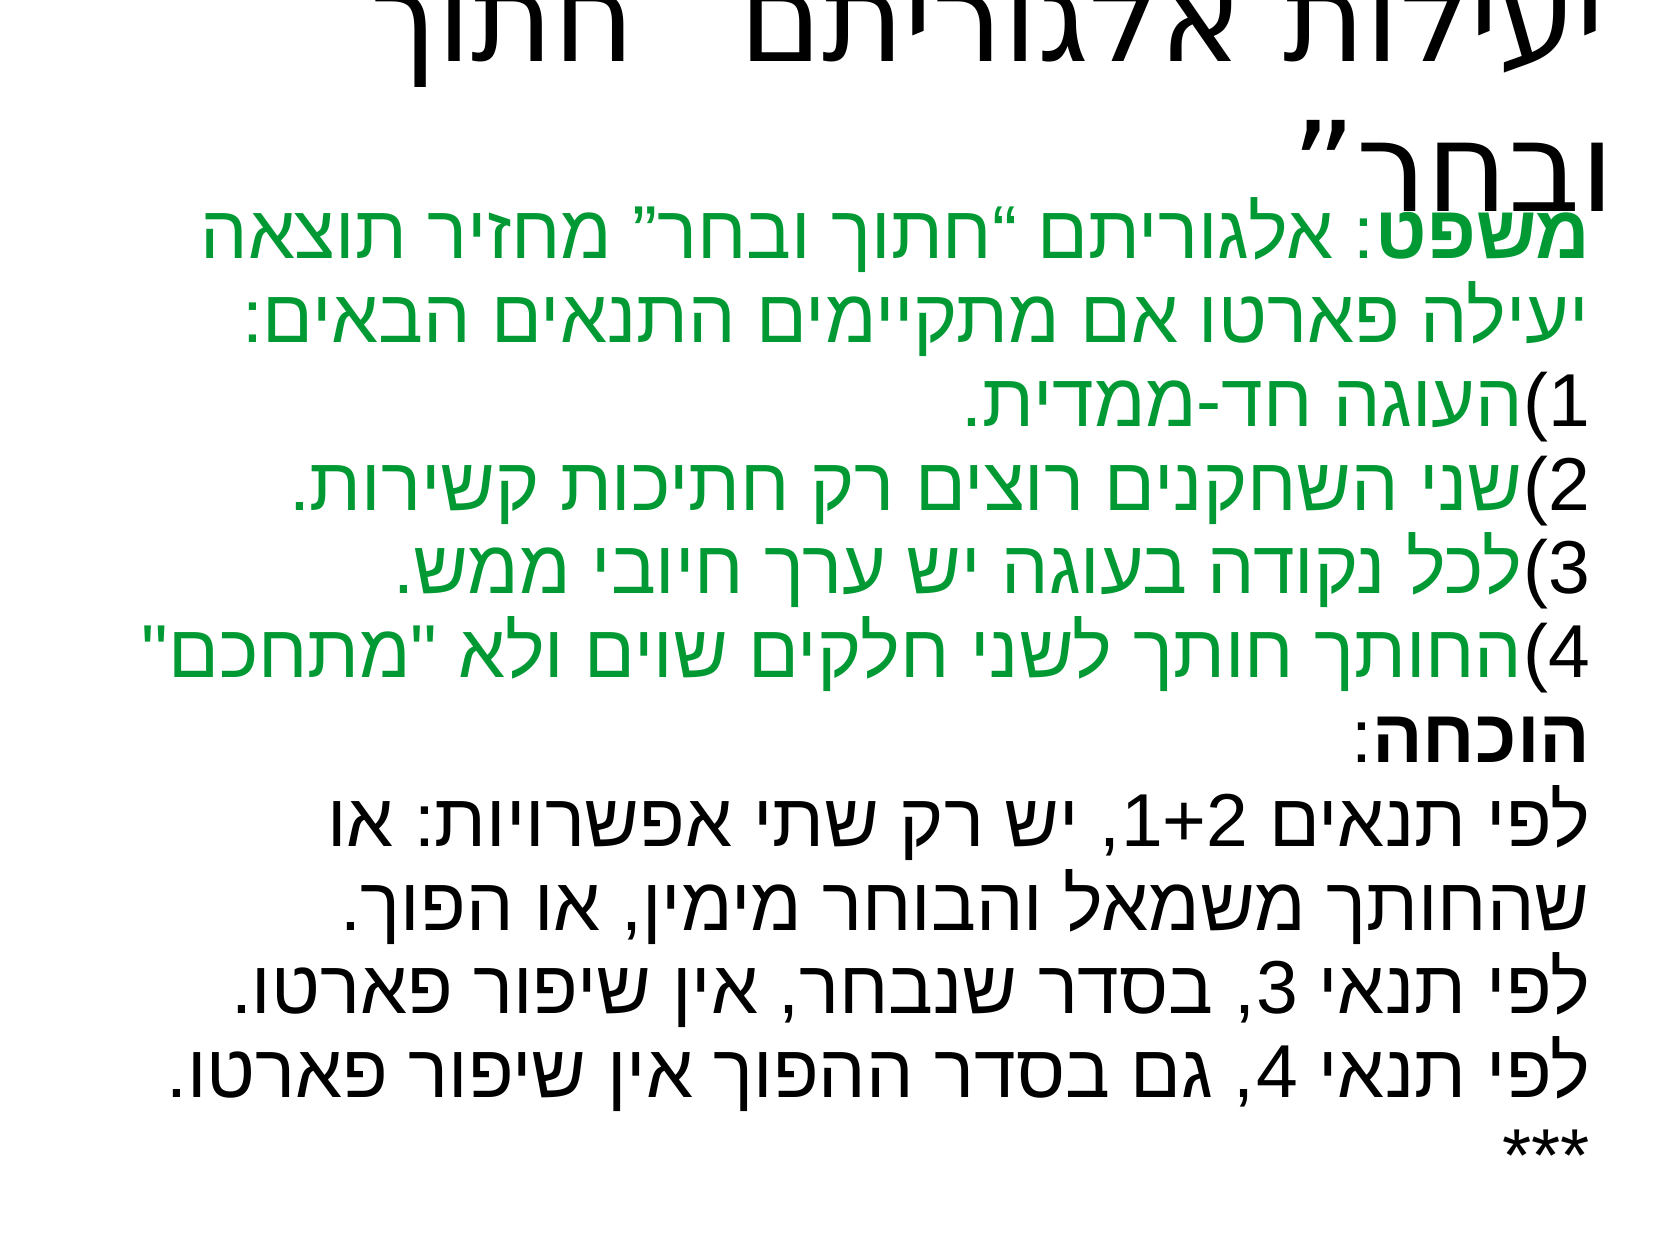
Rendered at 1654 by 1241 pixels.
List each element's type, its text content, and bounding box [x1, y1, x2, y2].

title יעילות אלגוריתם “חתוך ובחר” [30, 7, 1654, 166]
text_box משפט: אלגוריתם “חתוך ובחר” מחזיר תוצאה יעילה פארטו אם מתקיימים התנאים הבאים: העוגה חד-ממדית. שני השחקנים רוצים רק חתיכות קשירות. לכל נקודה בעוגה יש ערך חיובי ממש. החותך חותך לשני חלקים שוים ולא "מתחכם" הוכחה: לפי תנאים 1+2, יש רק שתי אפשרויות: או שהחותך משמאל והבוחר מימין, או הפוך. לפי תנאי 3, בסדר שנבחר, אין שיפור פארטו. לפי תנאי 4, גם בסדר ההפוך אין שיפור פארטו. *** [60, 182, 1606, 1231]
